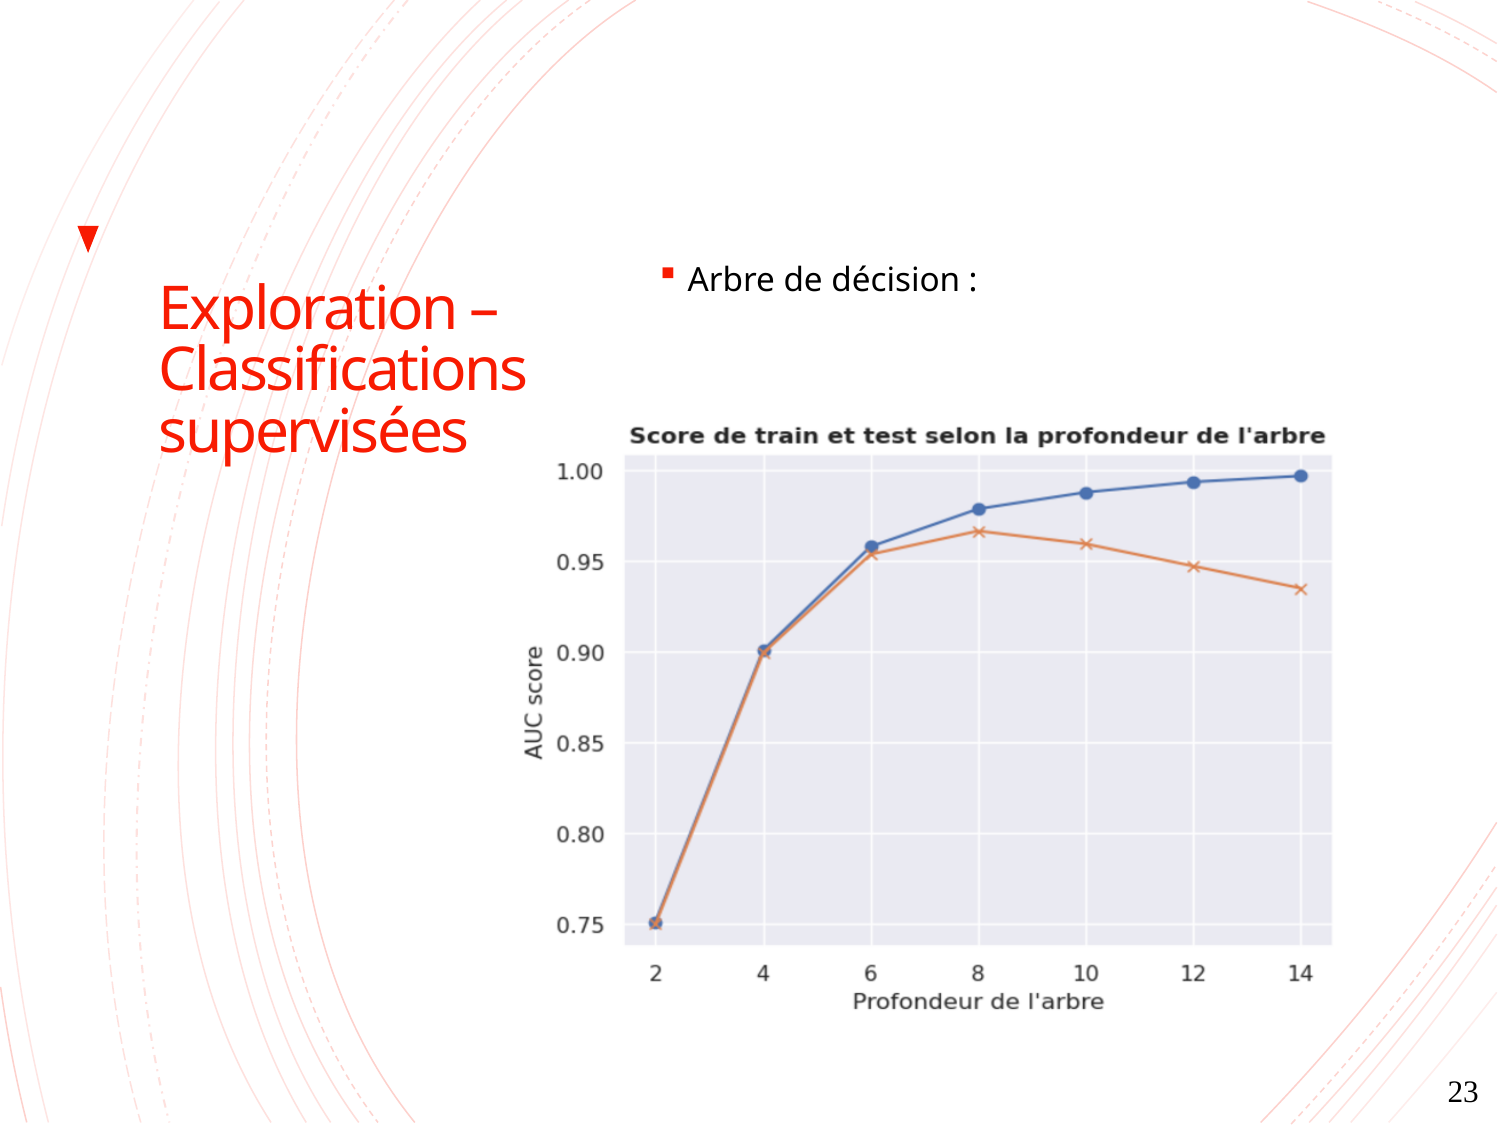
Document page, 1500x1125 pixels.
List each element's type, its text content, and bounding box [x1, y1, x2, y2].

title Exploration – Classifications supervisées [121, 242, 584, 993]
list Arbre de décision : [644, 242, 1403, 993]
text_box <numéro> [1432, 1064, 1494, 1120]
picture [513, 414, 1345, 1024]
text_box [77, 225, 99, 253]
